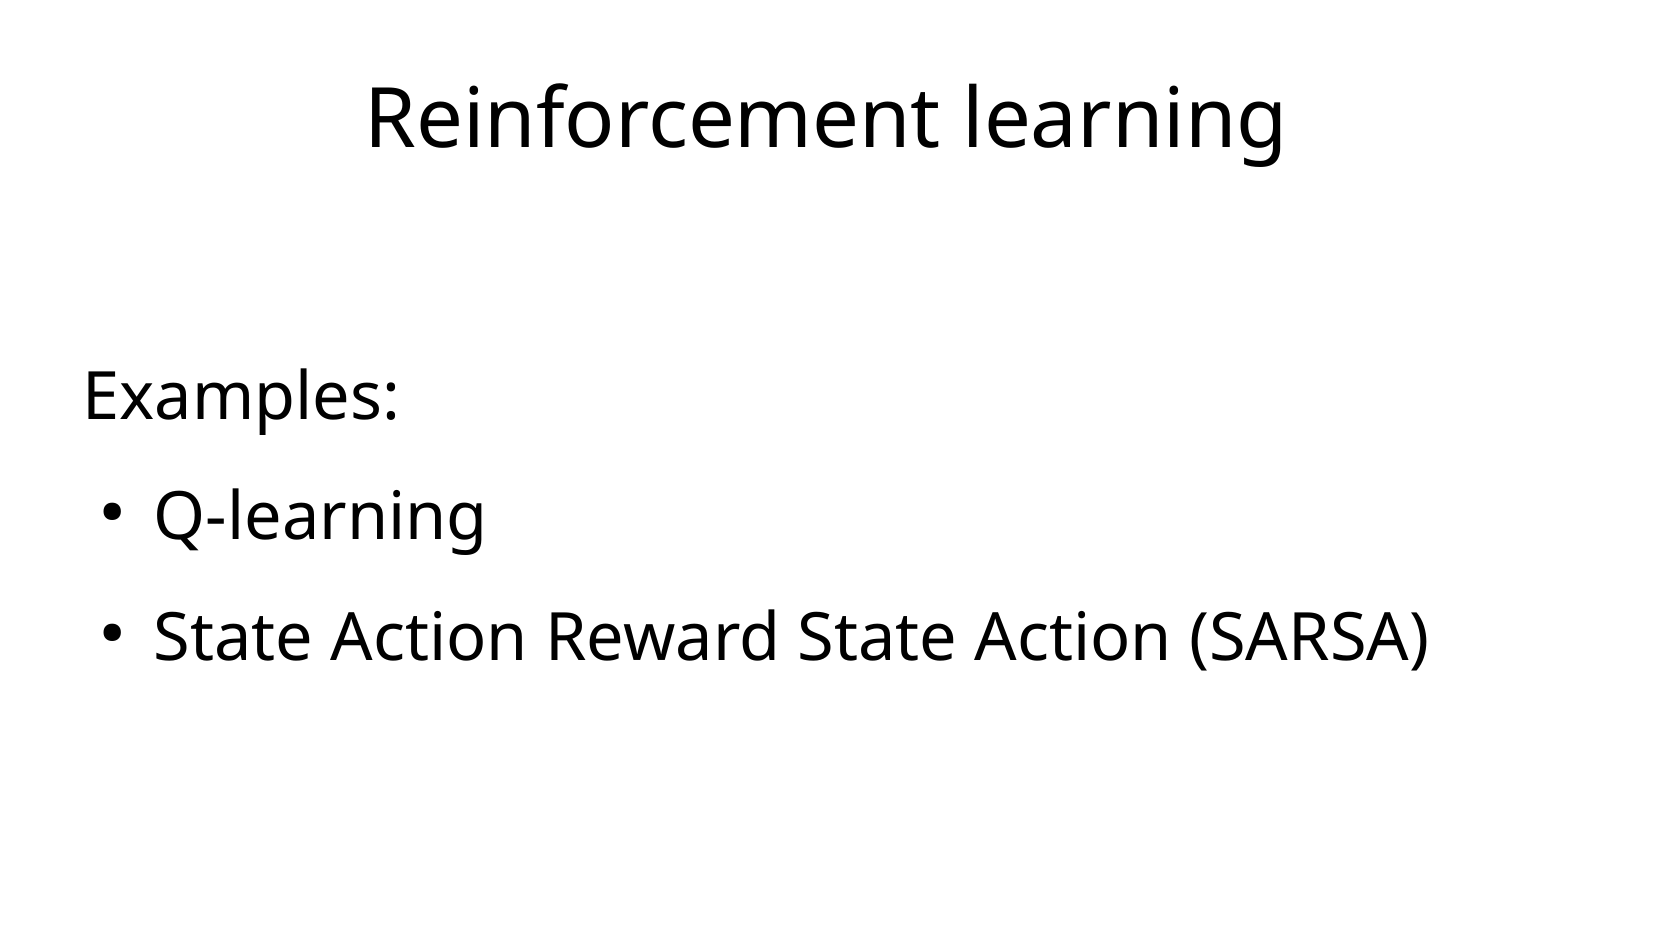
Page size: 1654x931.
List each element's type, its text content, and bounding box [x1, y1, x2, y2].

list Examples: Q-learning State Action Reward State Action (SARSA) [82, 217, 1571, 811]
title Reinforcement learning [82, 37, 1571, 193]
